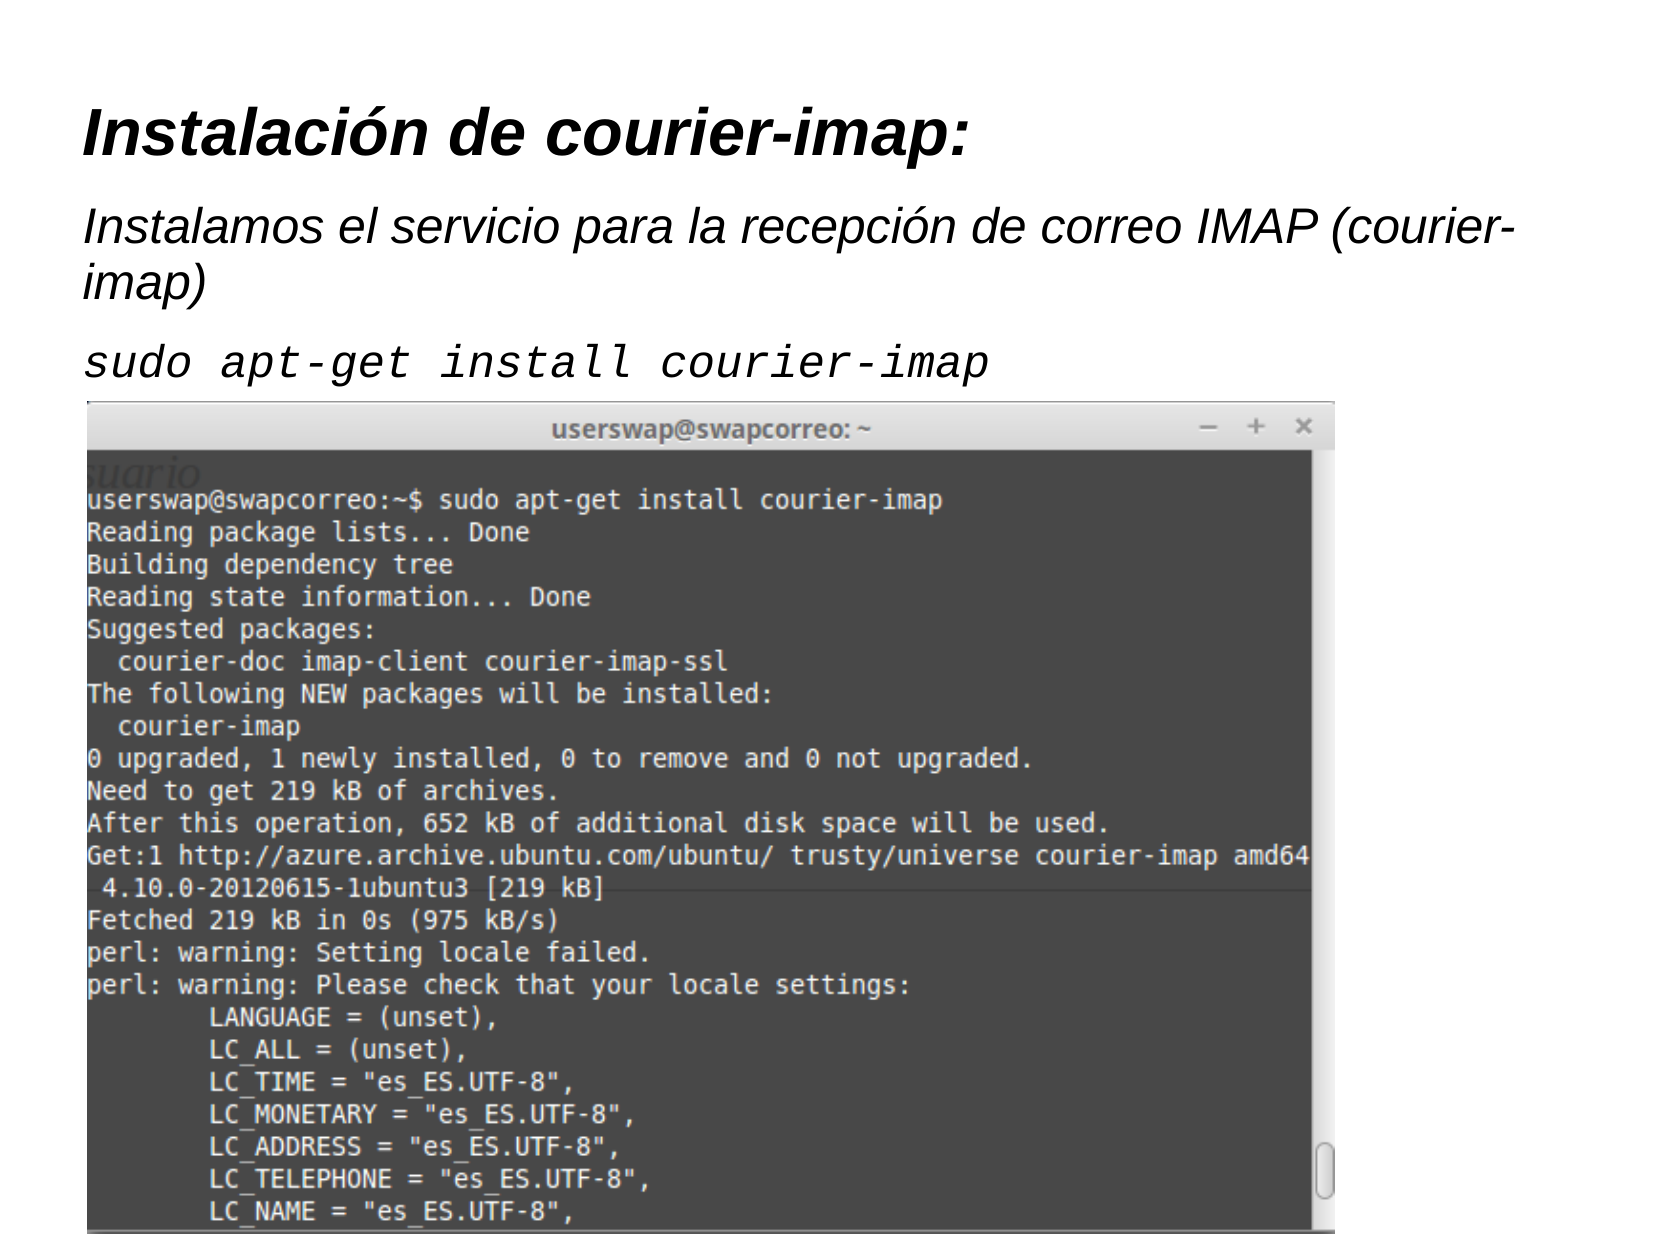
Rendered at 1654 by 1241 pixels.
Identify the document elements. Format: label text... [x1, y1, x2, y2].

picture [87, 401, 1335, 1234]
list Instalación de courier-imap: Instalamos el servicio para la recepción de correo IMAP (courier-imap) sudo apt-get install courier-imap [82, 94, 1571, 1087]
